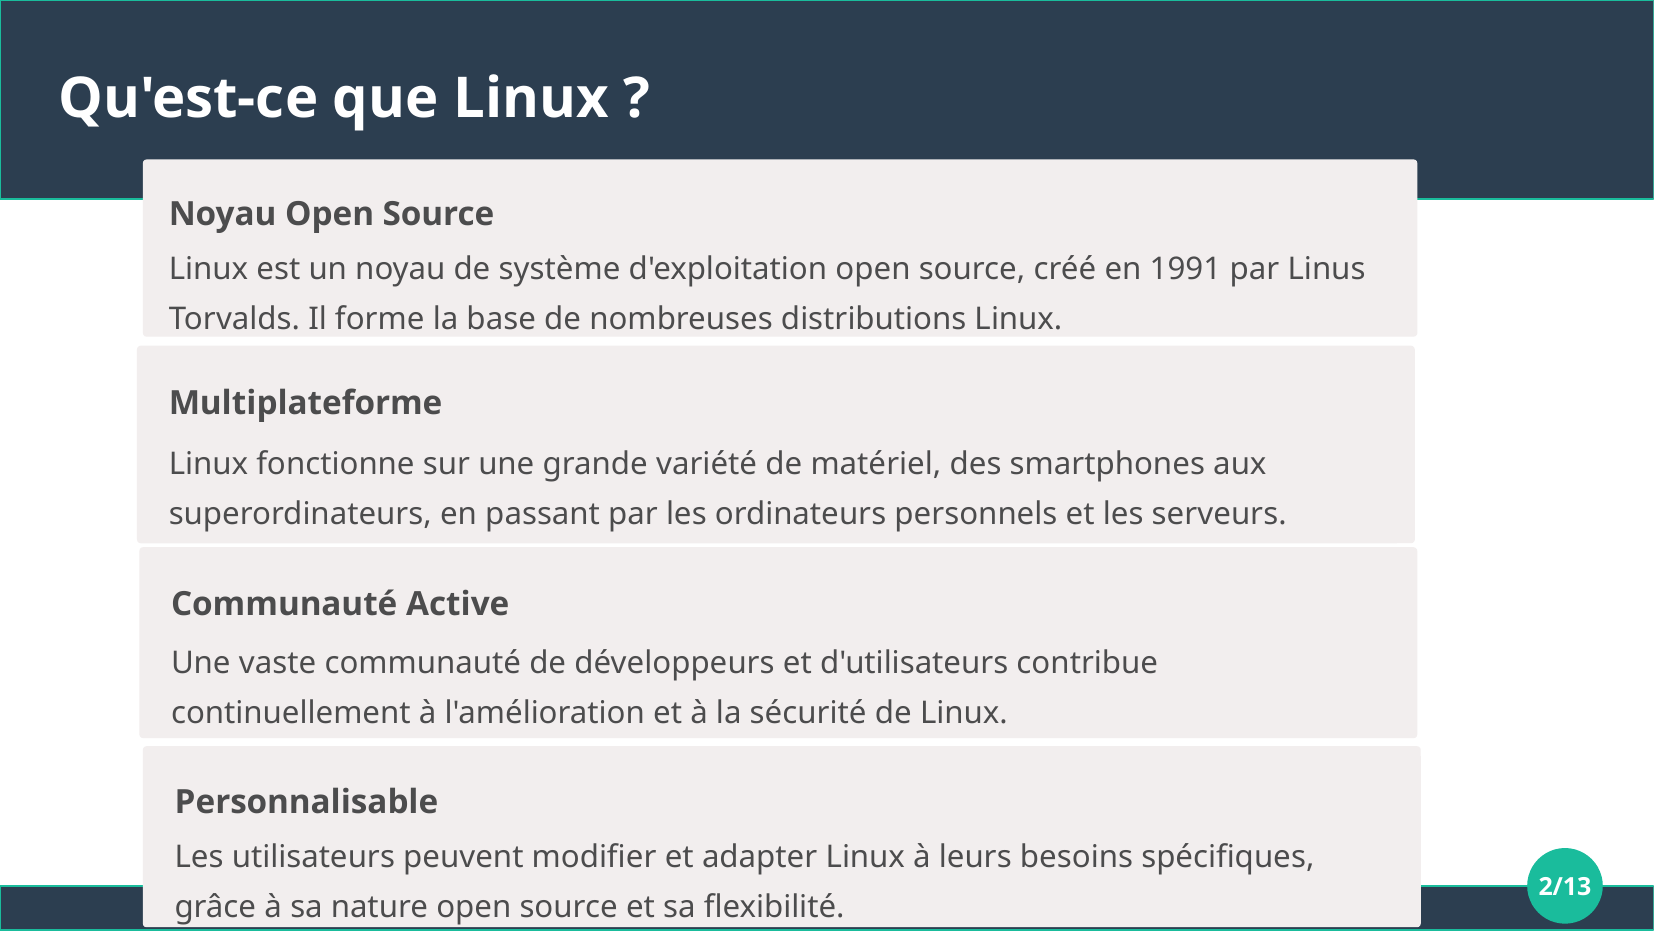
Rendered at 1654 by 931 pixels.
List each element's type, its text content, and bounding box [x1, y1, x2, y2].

text_box [142, 746, 1421, 928]
title Qu'est-ce que Linux ? [59, 37, 1595, 155]
text_box Linux fonctionne sur une grande variété de matériel, des smartphones aux superordinateurs, en passant par les ordinateurs personnels et les serveurs. [168, 430, 1384, 517]
text_box Communauté Active [171, 573, 568, 614]
text_box Les utilisateurs peuvent modifier et adapter Linux à leurs besoins spécifiques, grâce à sa nature open source et sa flexibilité. [174, 823, 1390, 903]
text_box Noyau Open Source [168, 183, 565, 222]
text_box Une vaste communauté de développeurs et d'utilisateurs contribue continuellement à l'amélioration et à la sécurité de Linux. [171, 629, 1386, 713]
text_box [139, 547, 1418, 739]
text_box [136, 345, 1415, 544]
text_box Linux est un noyau de système d'exploitation open source, créé en 1991 par Linus Torvalds. Il forme la base de nombreuses distributions Linux. [168, 235, 1380, 313]
text_box Personnalisable [174, 770, 572, 810]
text_box Multiplateforme [168, 372, 566, 415]
text_box [142, 159, 1418, 337]
